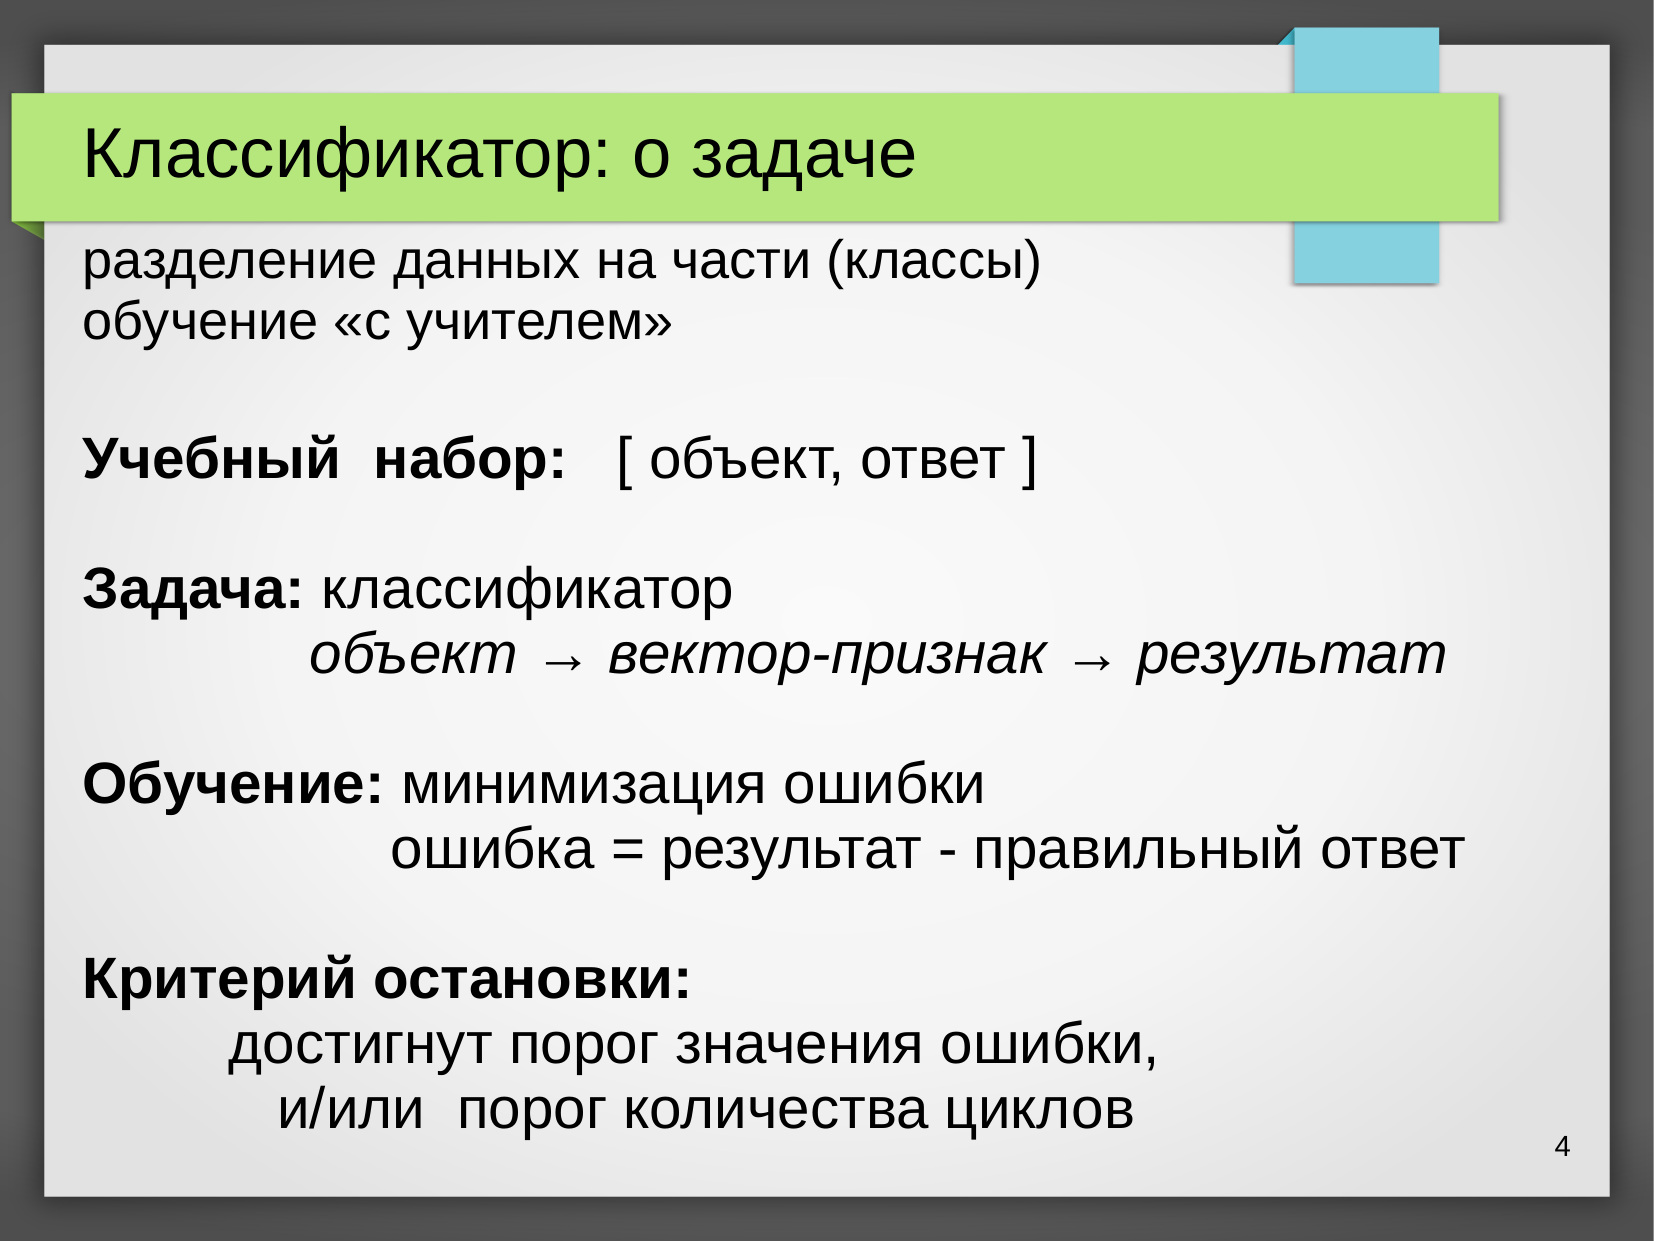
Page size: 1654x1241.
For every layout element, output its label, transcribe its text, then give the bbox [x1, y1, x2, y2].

title Классификатор: о задаче [82, 49, 1571, 215]
subtitle разделение данных на части (классы) обучение «с учителем» Учебный набор: [ объект, ответ ] Задача: классификатор объект → вектор-признак → результат Обучение: минимизация ошибки ошибка = результат - правильный ответ Критерий остановки: достигнут порог значения ошибки, и/или порог количества циклов [82, 215, 1571, 1155]
picture [0, 0, 1654, 1241]
